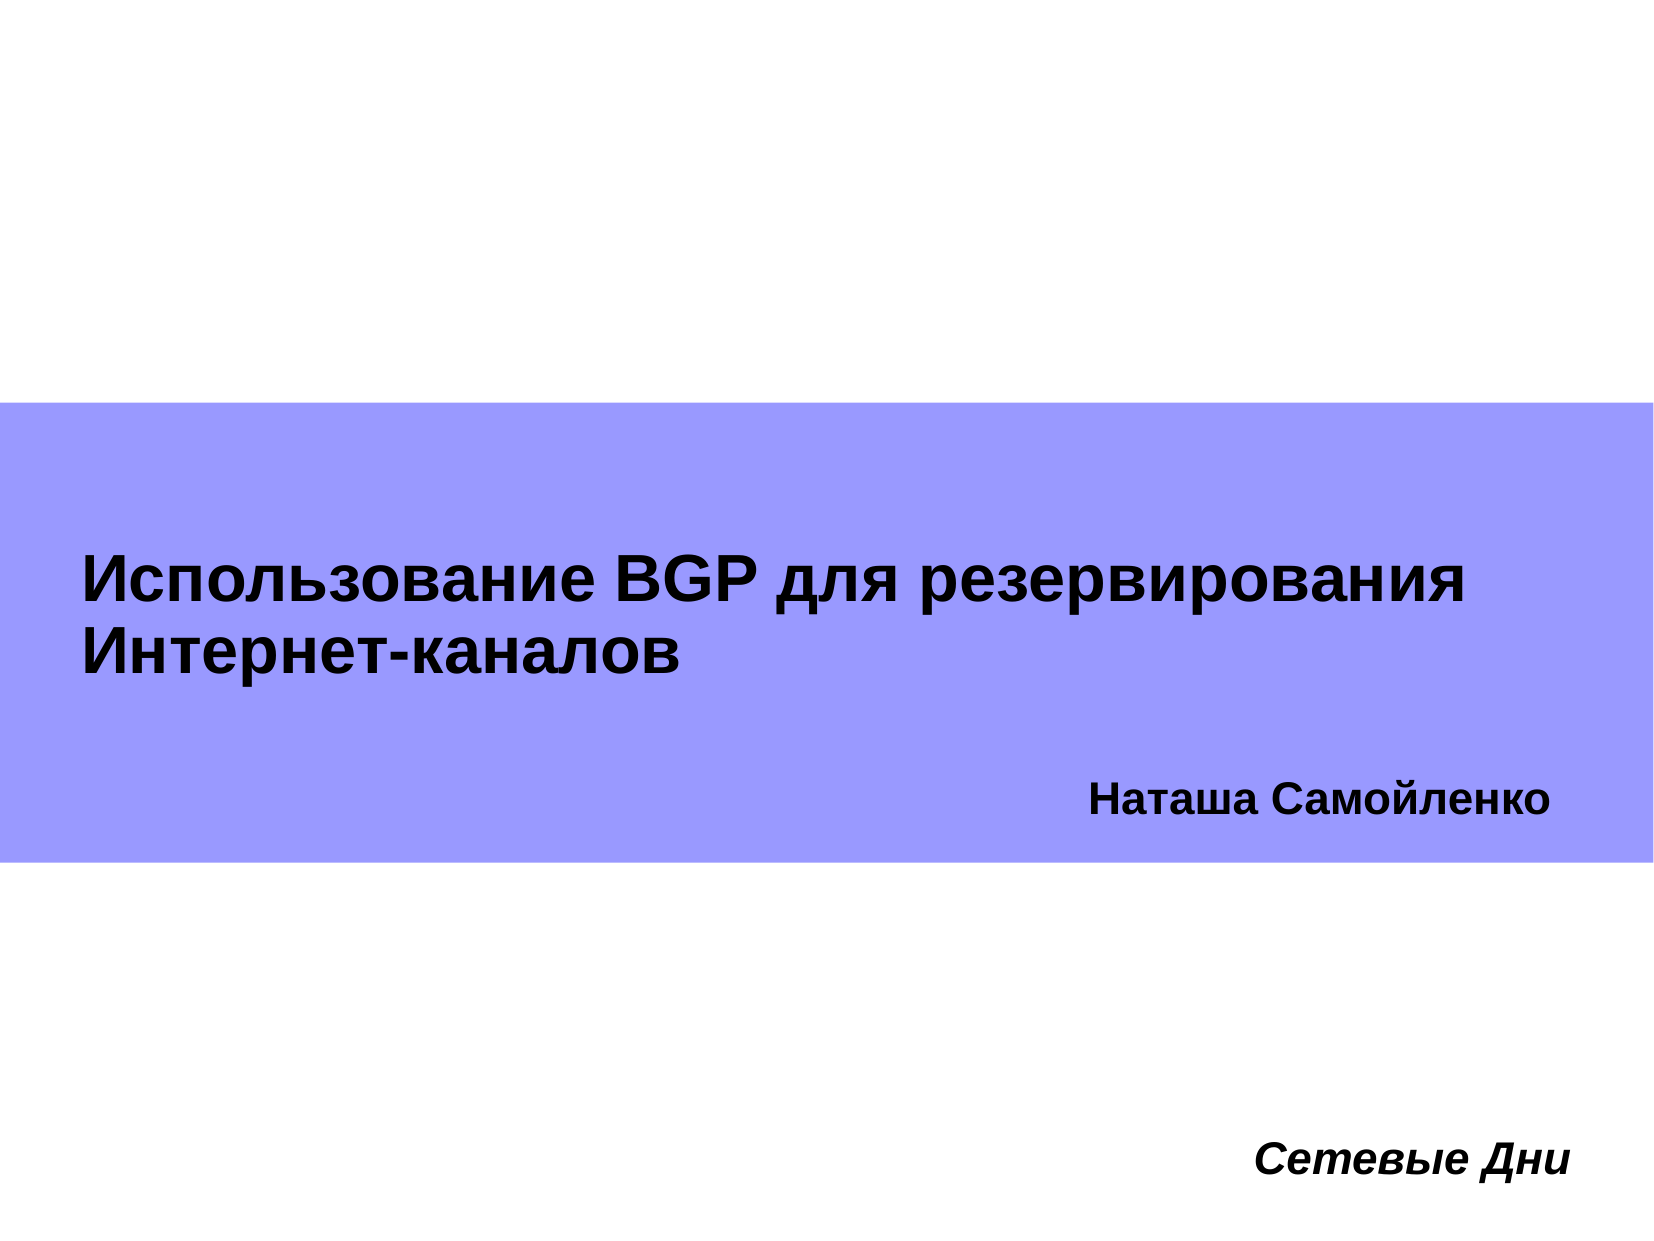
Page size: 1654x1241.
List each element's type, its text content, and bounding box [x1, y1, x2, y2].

text_box Использование BGP для резервирования Интернет-каналов [67, 537, 1530, 745]
text_box Наташа Самойленко [1074, 768, 1654, 869]
text_box Сетевые Дни [1240, 1128, 1613, 1212]
